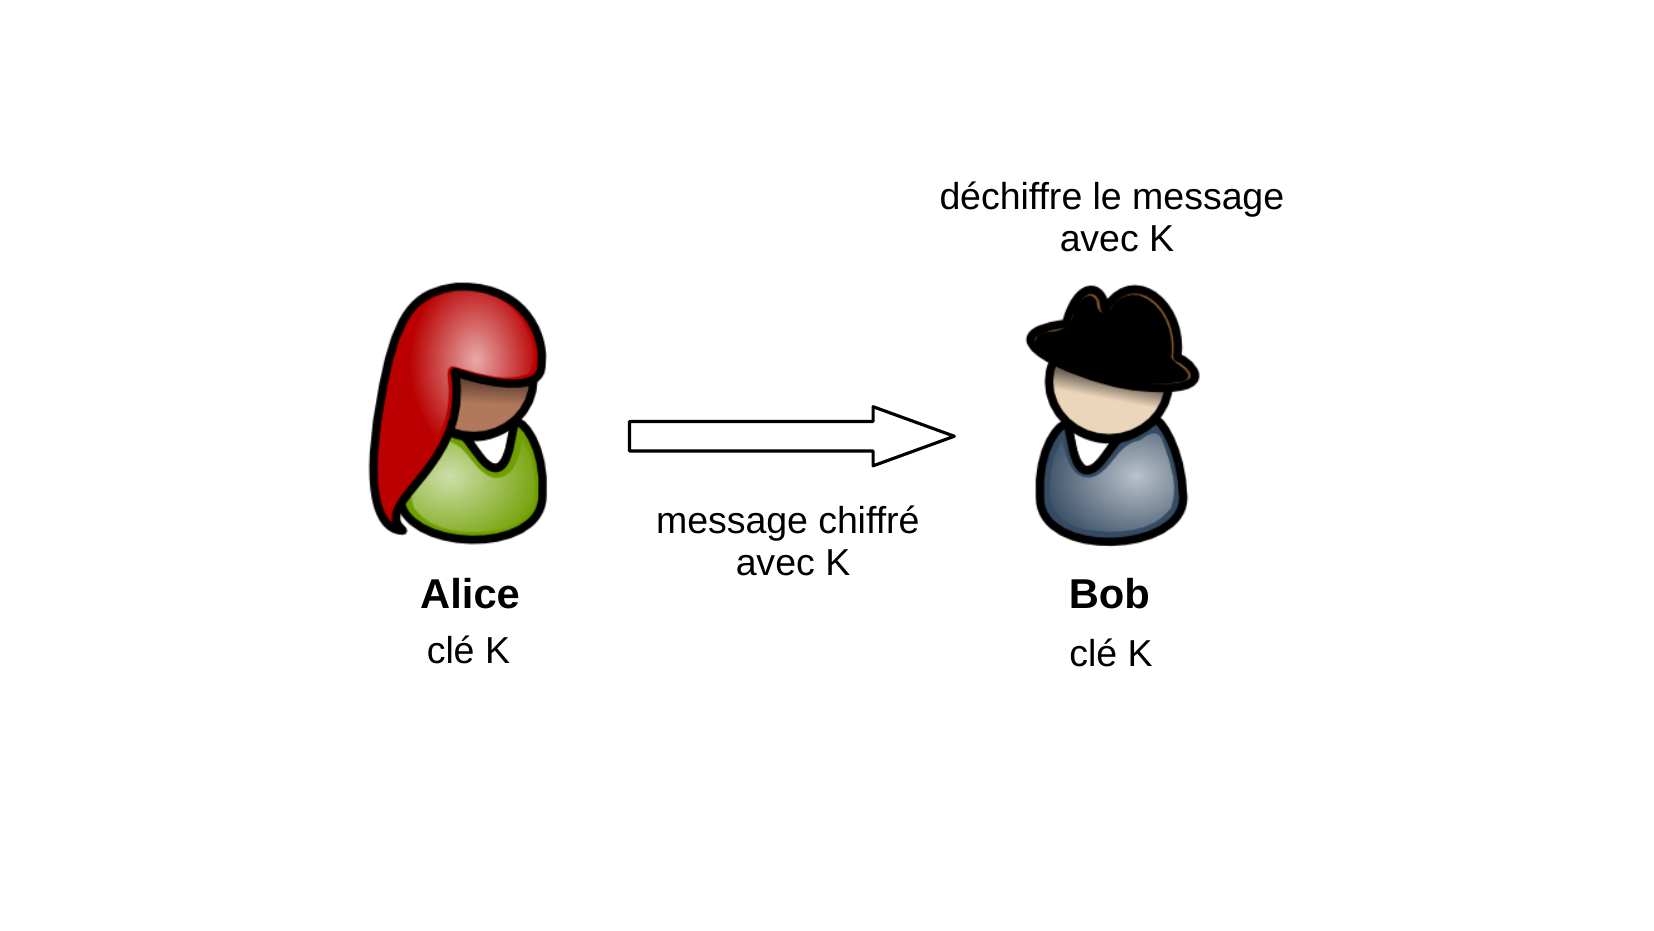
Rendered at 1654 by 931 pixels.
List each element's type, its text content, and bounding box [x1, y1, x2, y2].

text_box clé K [1054, 624, 1168, 682]
picture [1003, 272, 1216, 562]
text_box [629, 406, 955, 466]
text_box Alice [405, 563, 535, 625]
text_box déchiffre le message avec K [924, 168, 1310, 268]
text_box clé K [412, 621, 525, 679]
text_box message chiffré avec K [641, 491, 945, 591]
text_box Bob [1053, 563, 1165, 625]
picture [355, 274, 591, 562]
